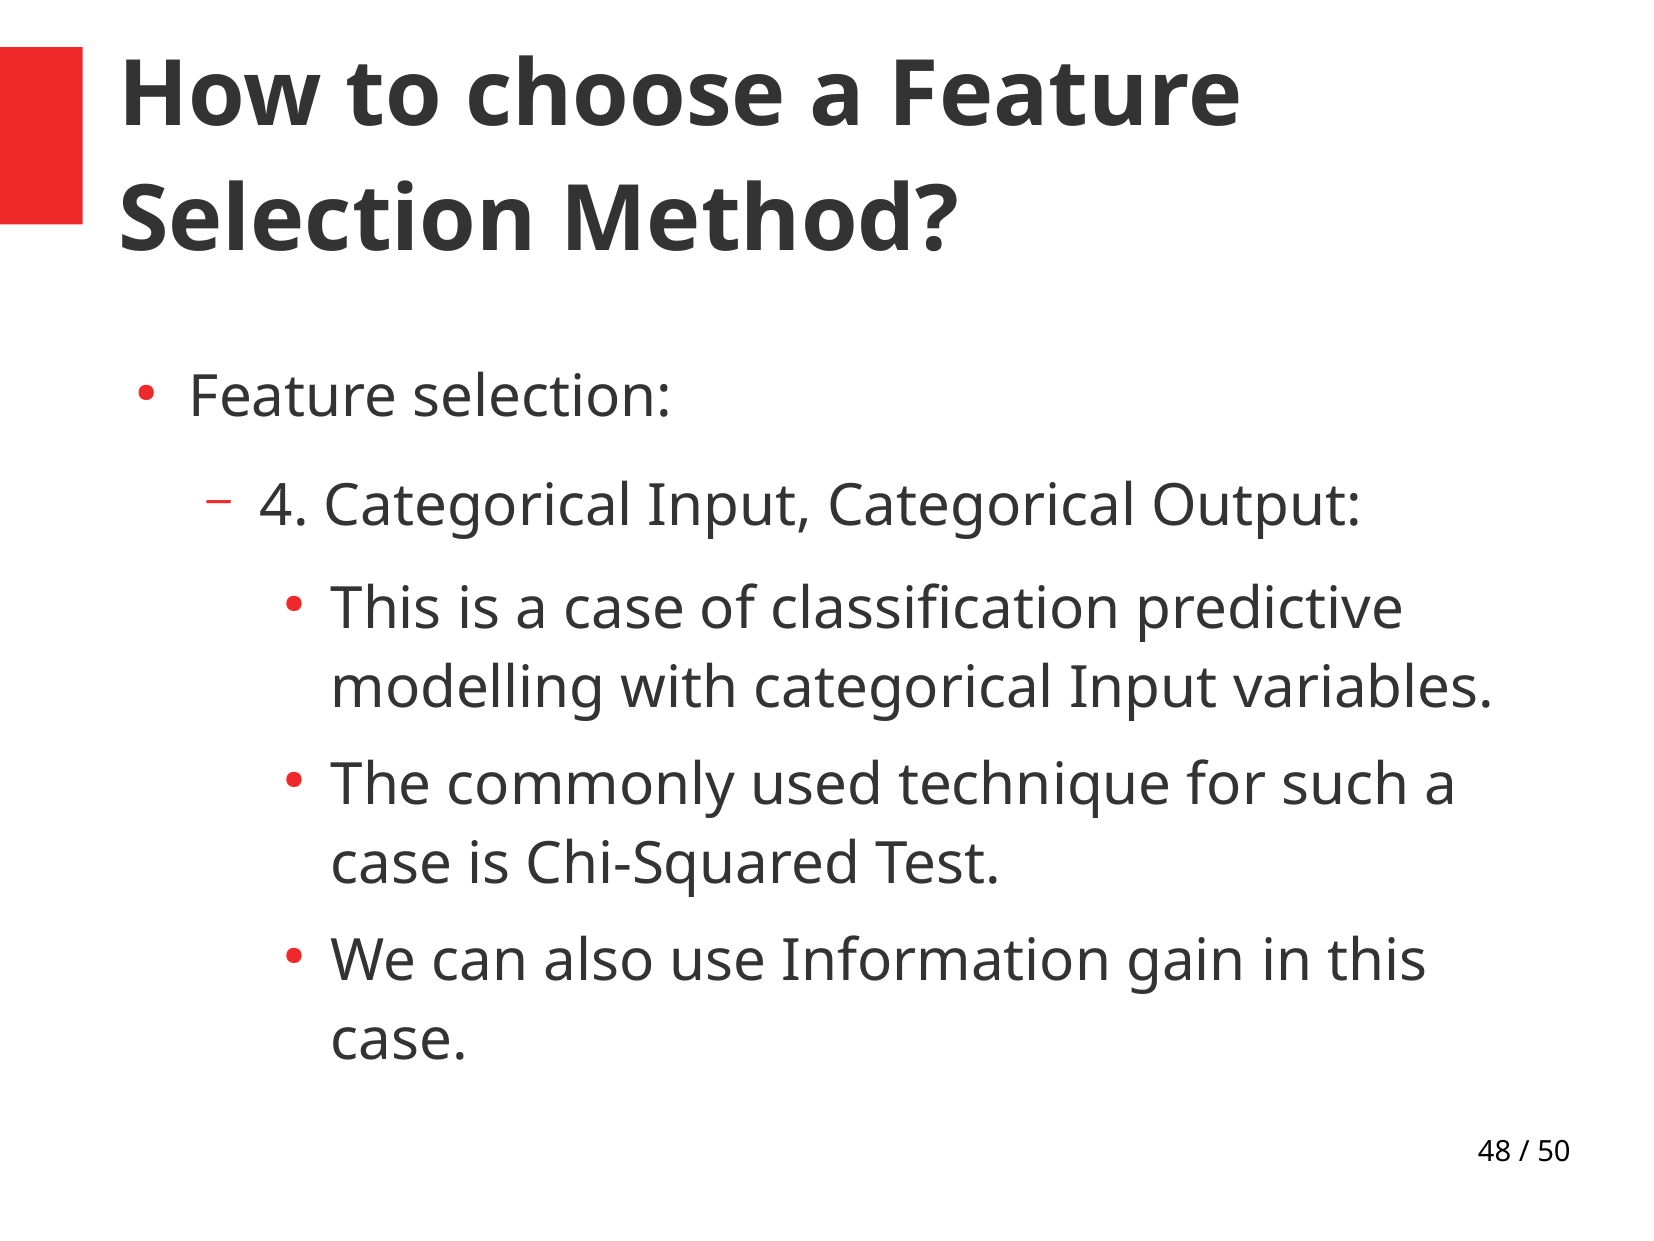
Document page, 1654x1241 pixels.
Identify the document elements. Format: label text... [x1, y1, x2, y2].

title How to choose a Feature Selection Method? [118, 28, 1571, 278]
list Feature selection: 4. Categorical Input, Categorical Output: This is a case of classification predictive modelling with categorical Input variables. The commonly used technique for such a case is Chi-Squared Test. We can also use Information gain in this case. [118, 354, 1536, 1074]
